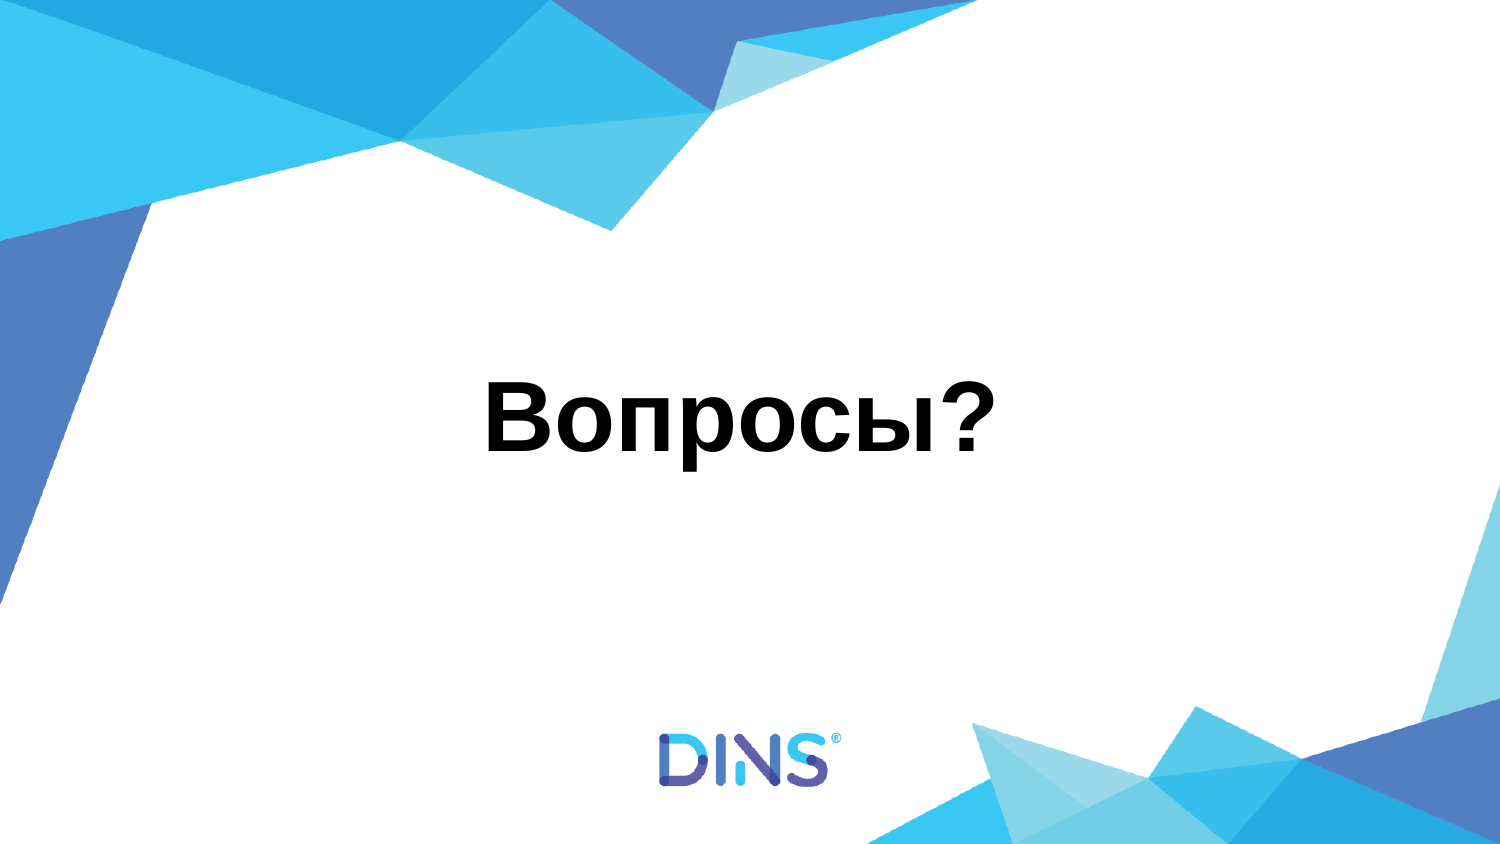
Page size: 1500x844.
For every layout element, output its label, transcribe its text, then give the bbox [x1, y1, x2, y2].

text_box Вопросы? [360, 307, 1122, 517]
picture [0, 0, 1500, 844]
